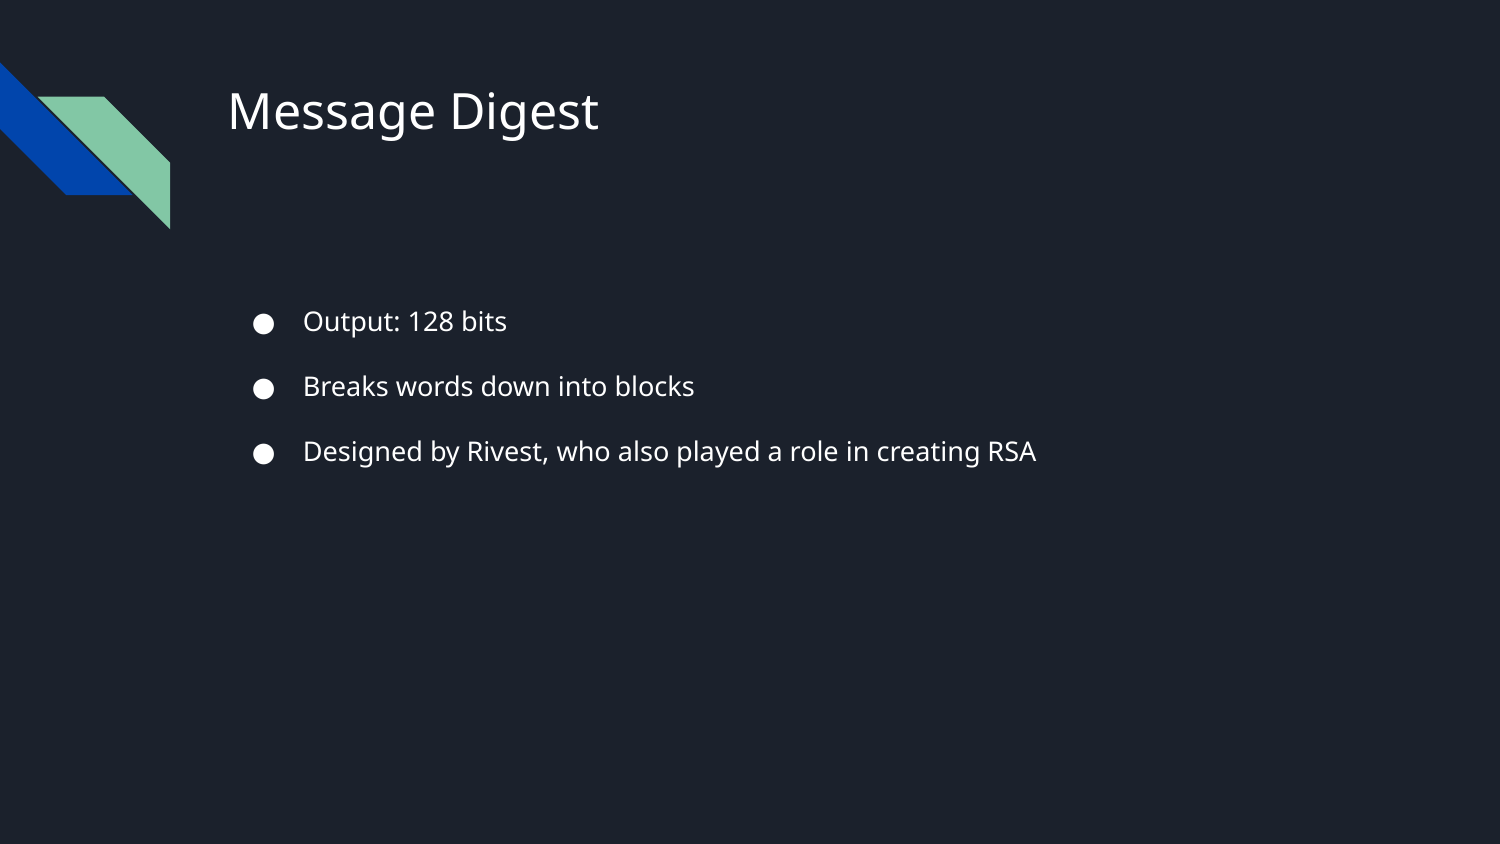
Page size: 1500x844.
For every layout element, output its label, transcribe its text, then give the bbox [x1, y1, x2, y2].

title Message Digest [212, 64, 1368, 215]
list Output: 128 bits Breaks words down into blocks Designed by Rivest, who also played a role in creating RSA [212, 257, 1168, 735]
